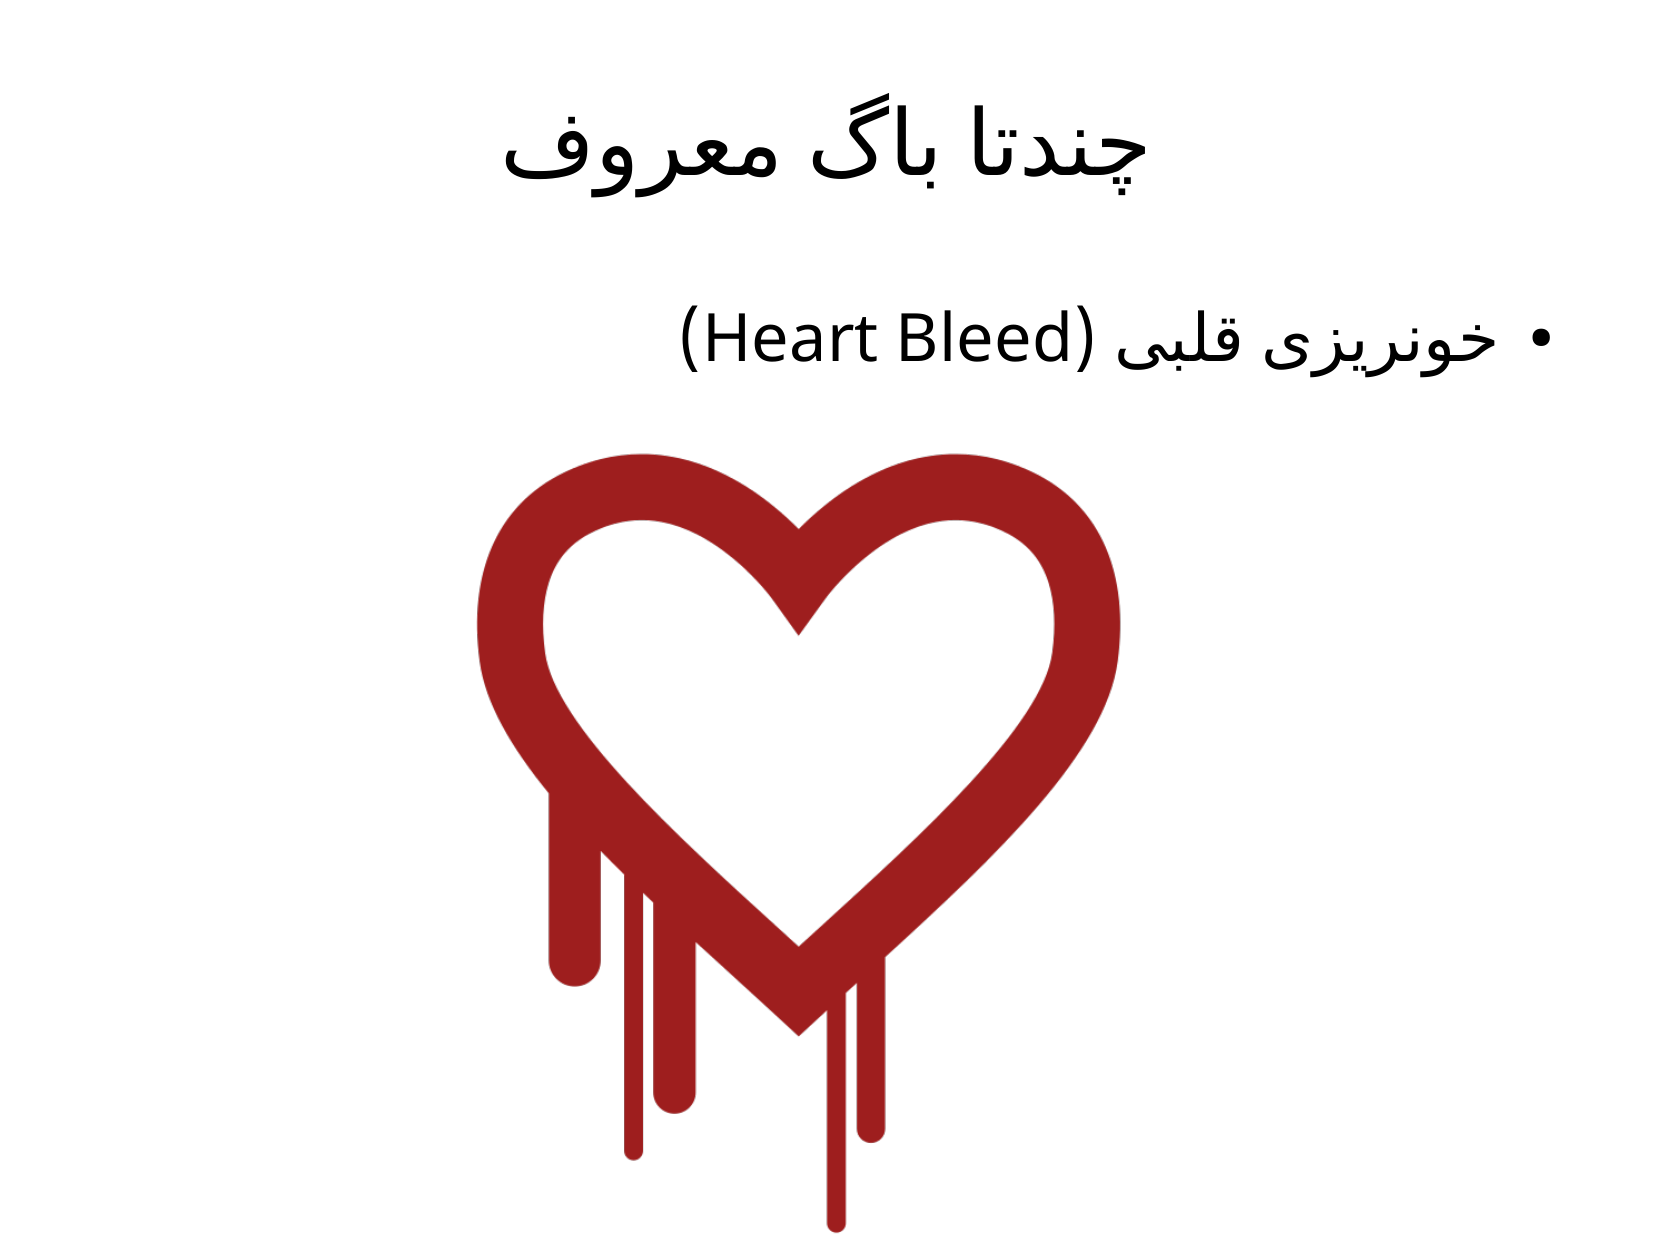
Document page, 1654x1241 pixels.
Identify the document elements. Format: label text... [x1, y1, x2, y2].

picture [444, 419, 1156, 1241]
list خونریزی قلبی (Heart Bleed) [82, 290, 1571, 1010]
title چندتا باگ معروف [82, 49, 1571, 257]
